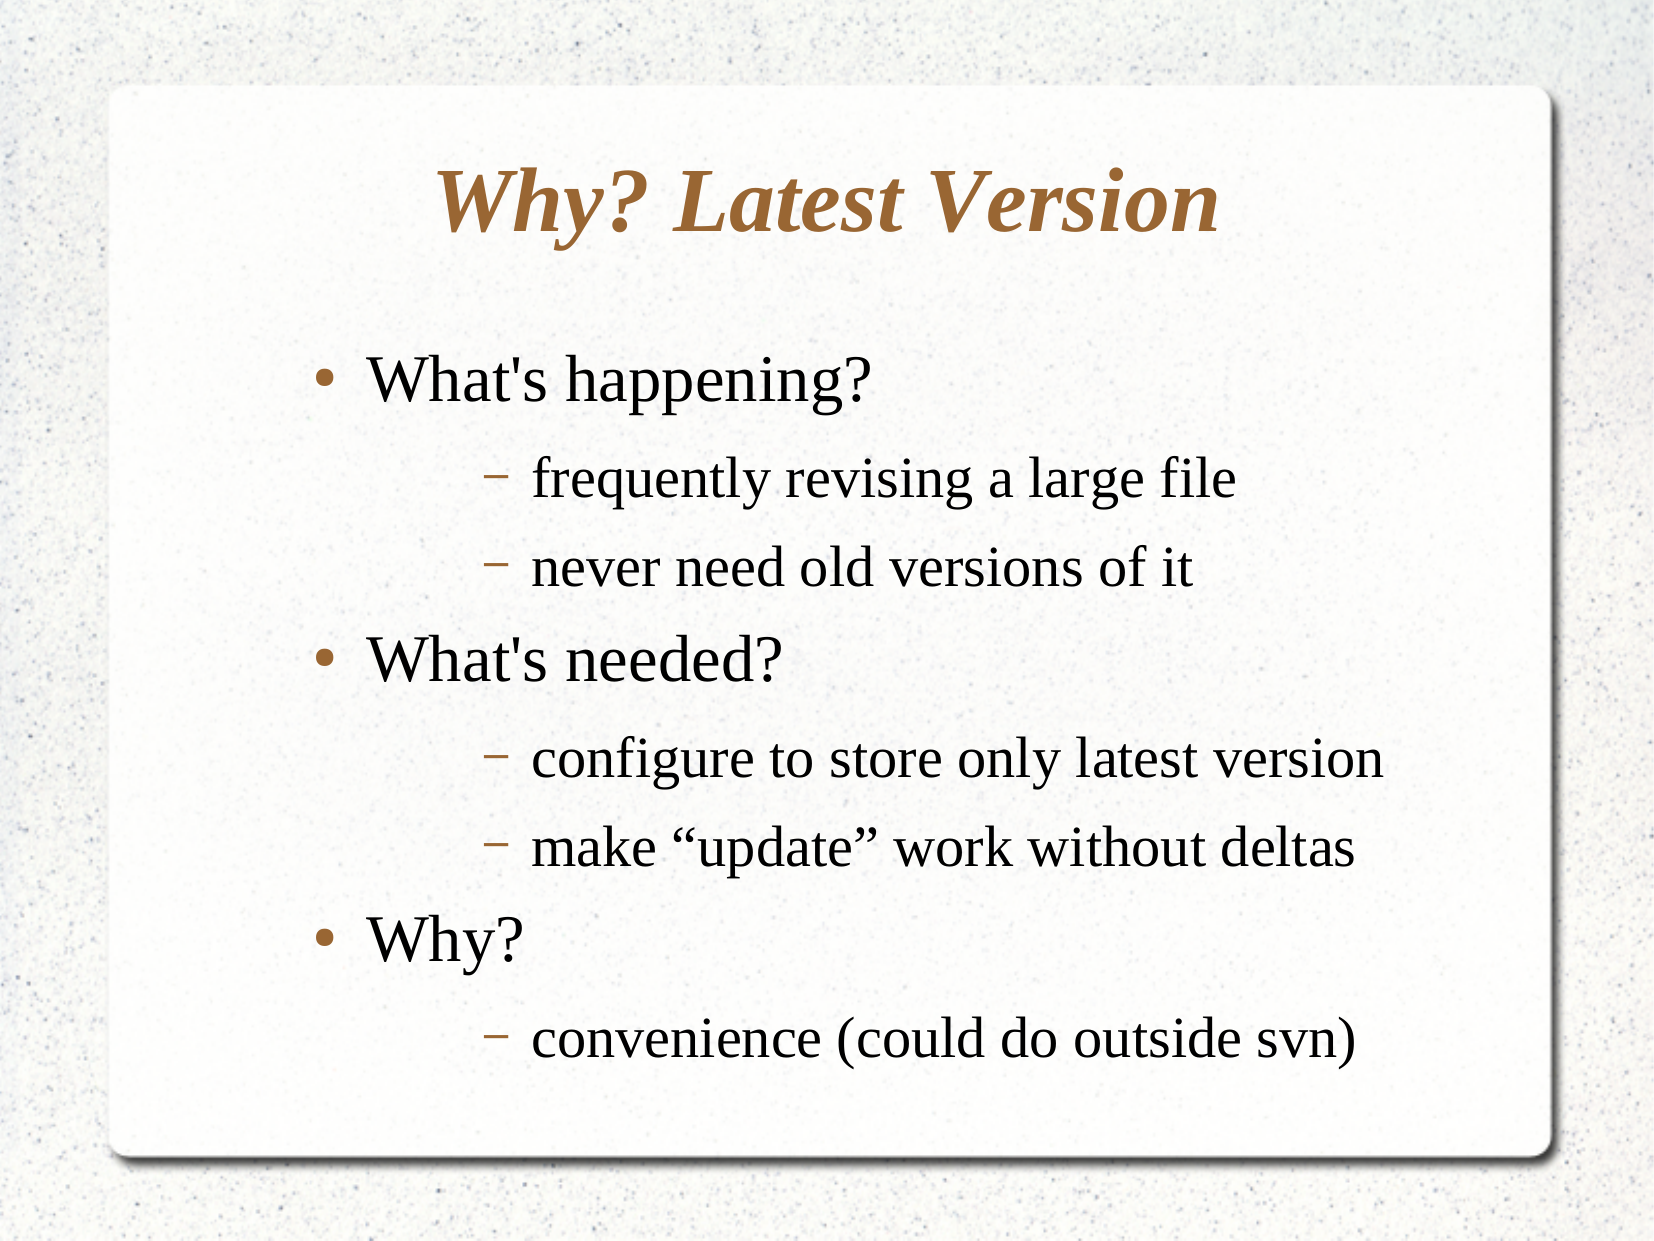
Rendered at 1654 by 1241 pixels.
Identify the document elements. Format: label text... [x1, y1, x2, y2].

title Why? Latest Version [118, 96, 1536, 304]
list What's happening? frequently revising a large file never need old versions of it What's needed? configure to store only latest version make “update” work without deltas Why? convenience (could do outside svn) [295, 342, 1565, 1161]
picture [0, 0, 1654, 1241]
